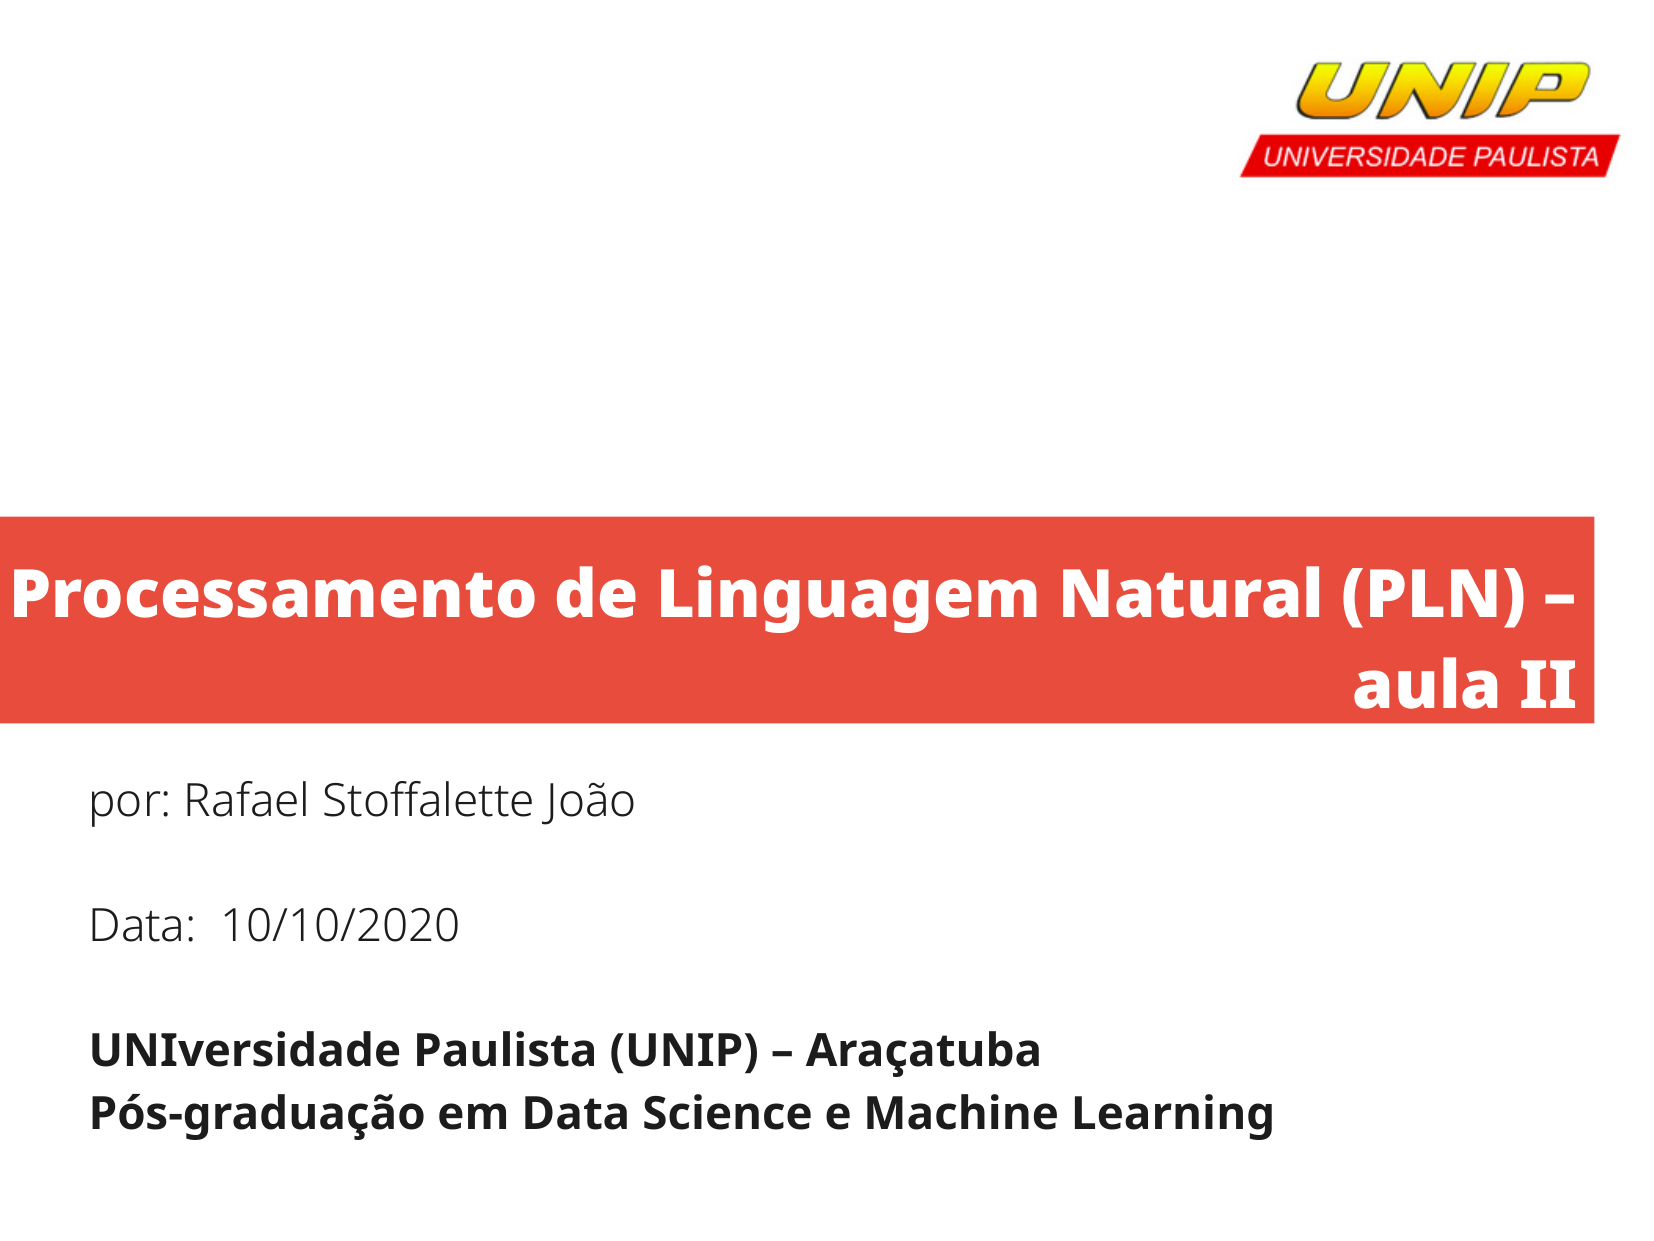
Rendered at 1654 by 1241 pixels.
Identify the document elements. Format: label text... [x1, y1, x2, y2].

picture [1238, 19, 1635, 209]
subtitle por: Rafael Stoffalette João Data: 10/10/2020 UNIversidade Paulista (UNIP) – Araçatuba Pós-graduação em Data Science e Machine Learning [88, 767, 1595, 1182]
title Processamento de Linguagem Natural (PLN) – aula II [9, 546, 1595, 694]
